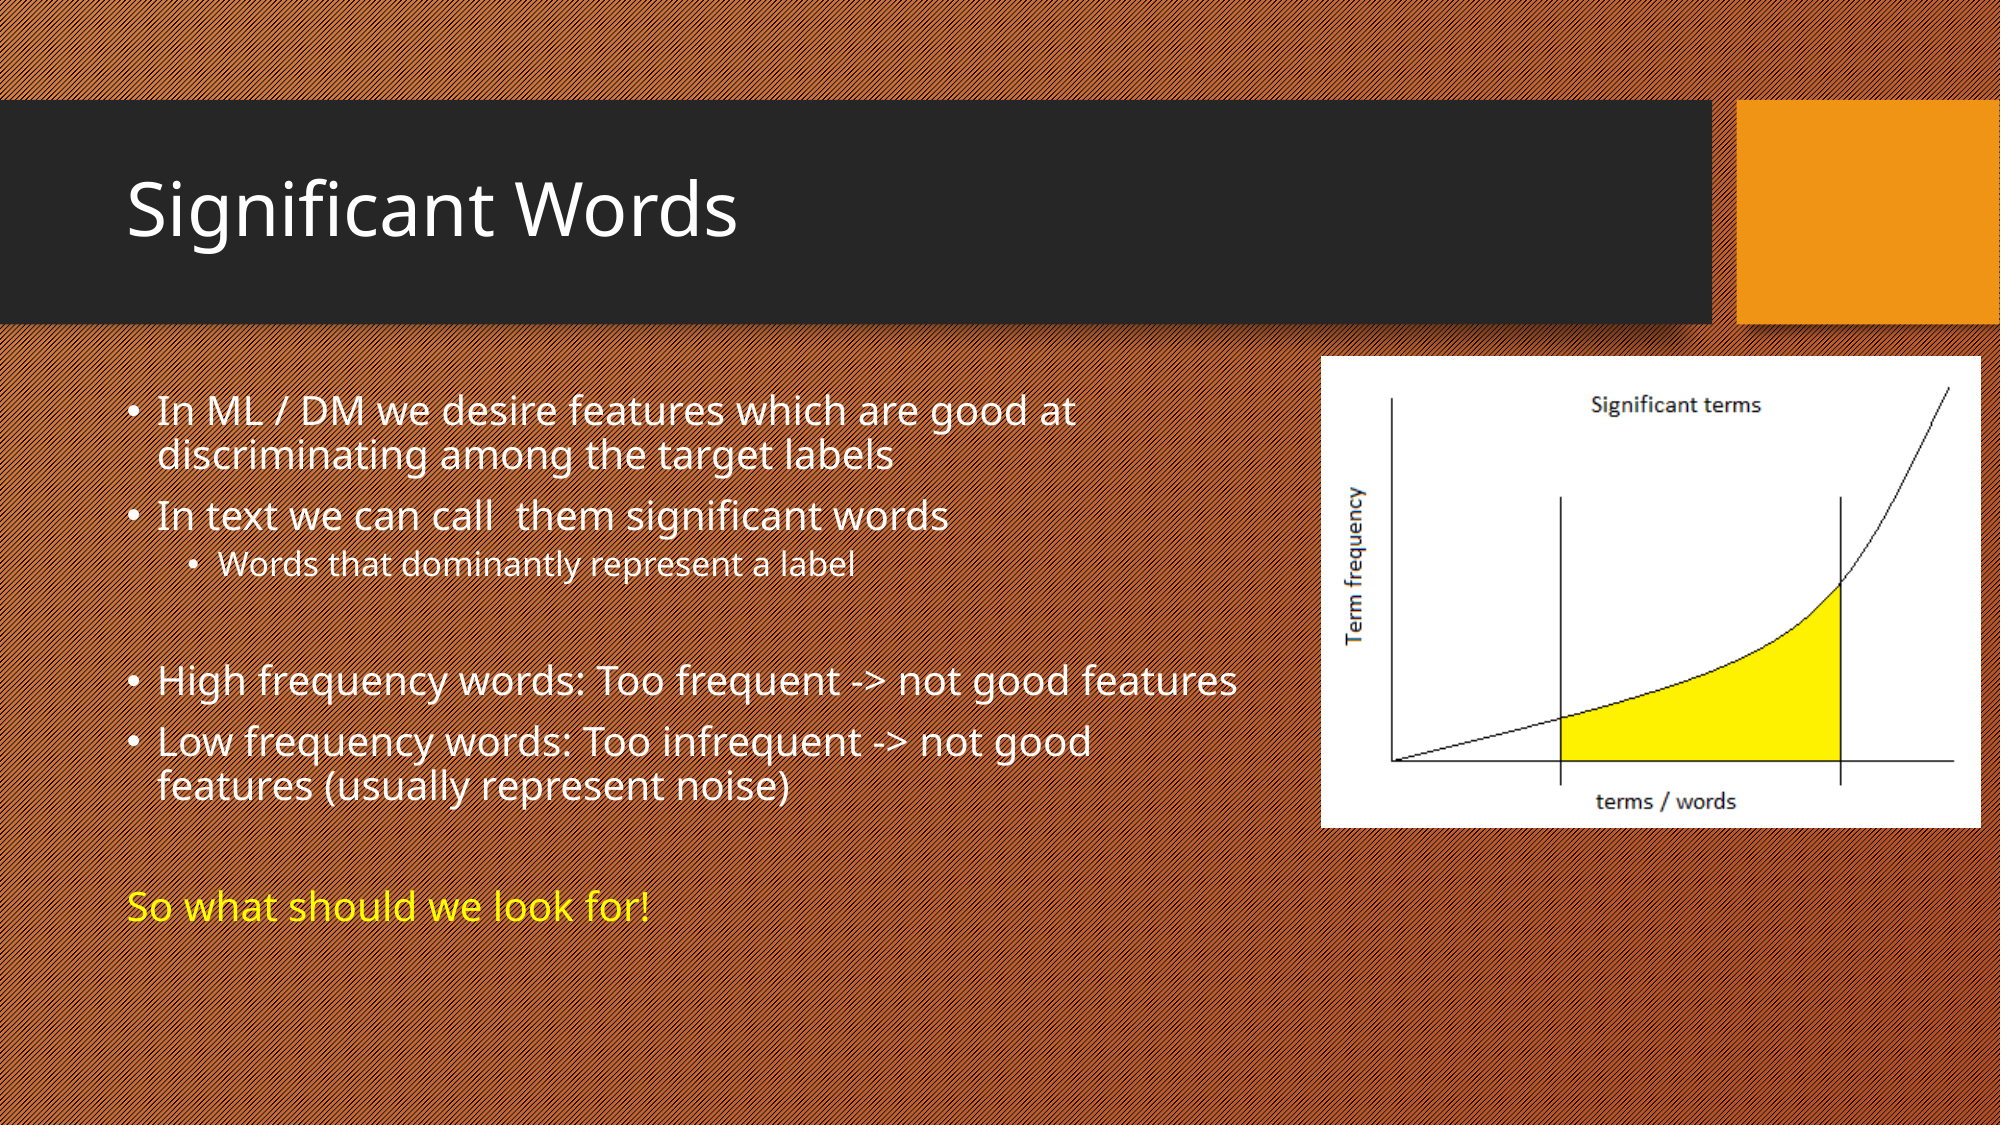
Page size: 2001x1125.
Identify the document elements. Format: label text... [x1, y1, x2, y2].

list In ML / DM we desire features which are good at discriminating among the target labels In text we can call them significant words Words that dominantly represent a label High frequency words: Too frequent -> not good features Low frequency words: Too infrequent -> not good features (usually represent noise) So what should we look for! [111, 383, 1262, 974]
title Significant Words [111, 123, 1689, 301]
picture [0, 0, 2000, 1125]
